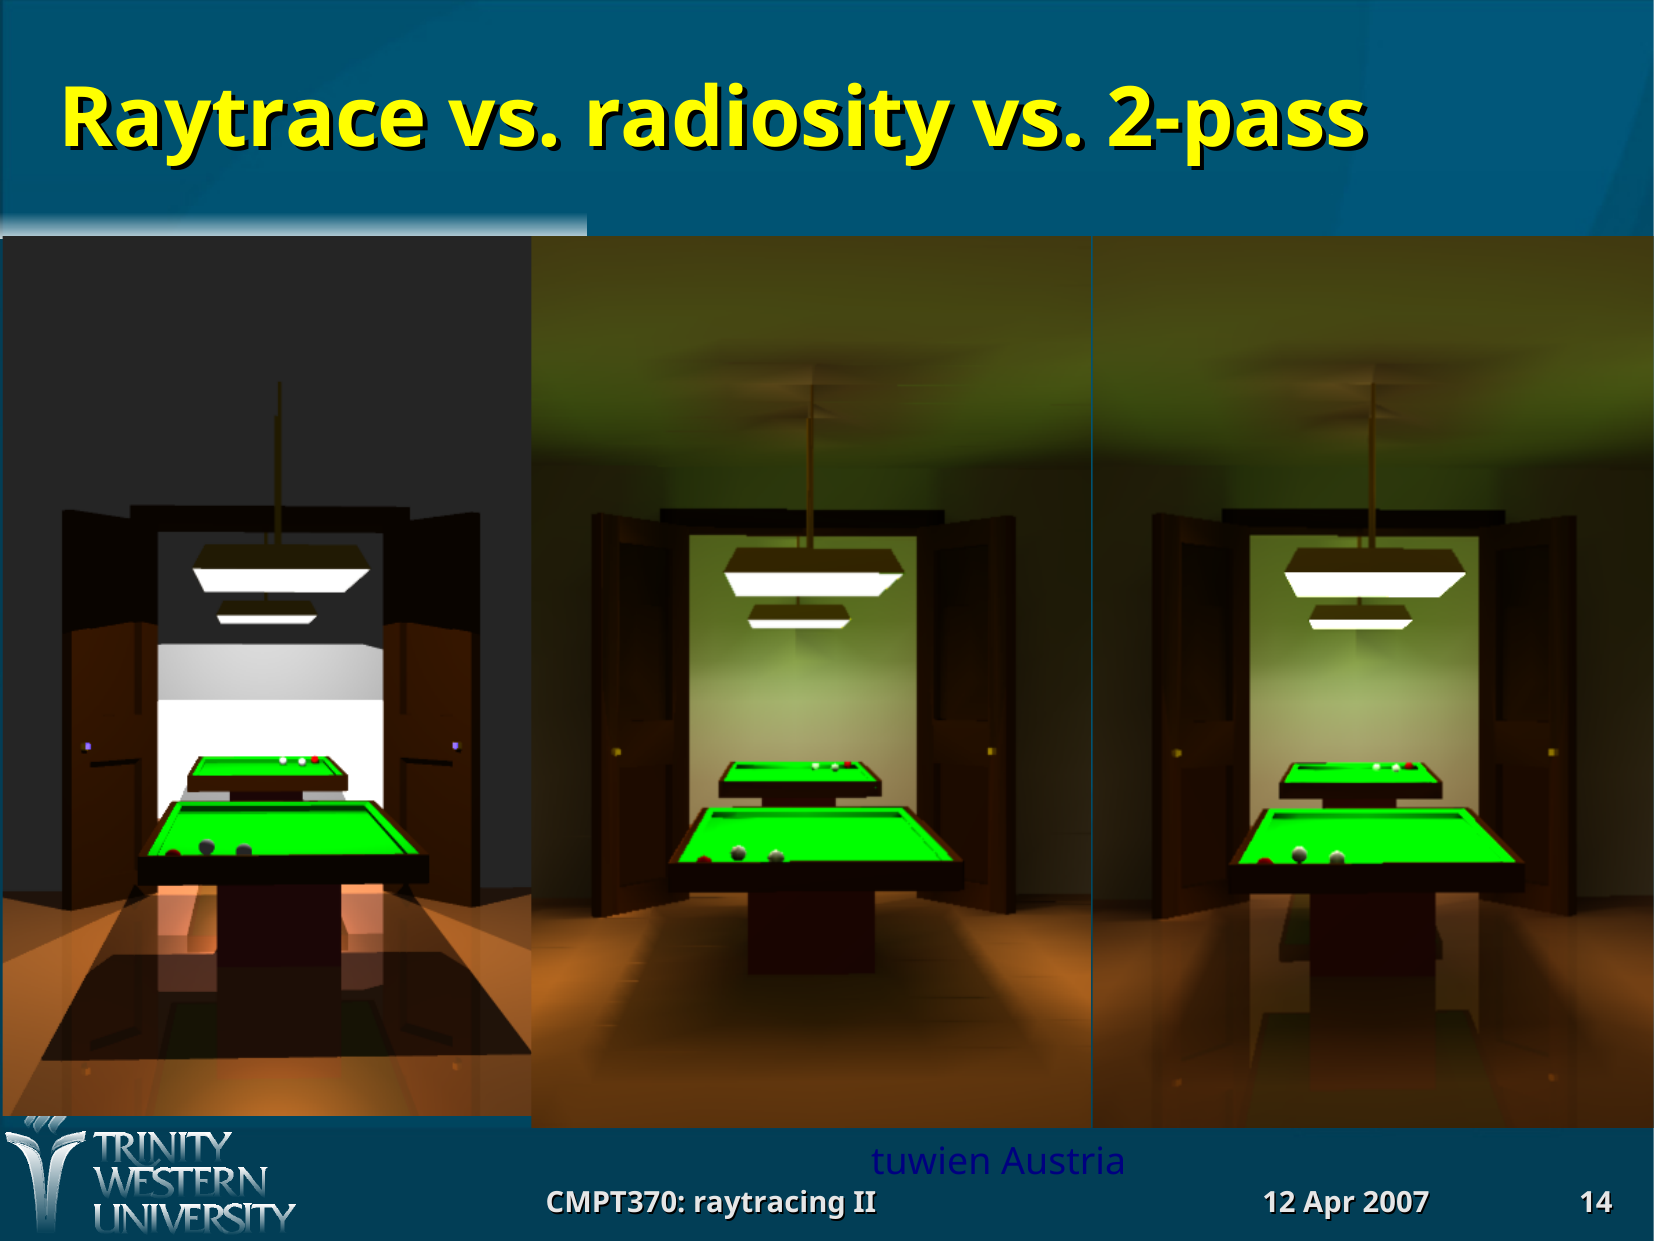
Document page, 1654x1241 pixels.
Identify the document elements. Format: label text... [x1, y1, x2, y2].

picture [1093, 237, 1654, 1127]
picture [38, 1227, 54, 1232]
text_box tuwien Austria [856, 1130, 1143, 1190]
title Raytrace vs. radiosity vs. 2-pass [59, 27, 1548, 201]
picture [0, 214, 586, 232]
picture [0, 233, 1090, 1127]
